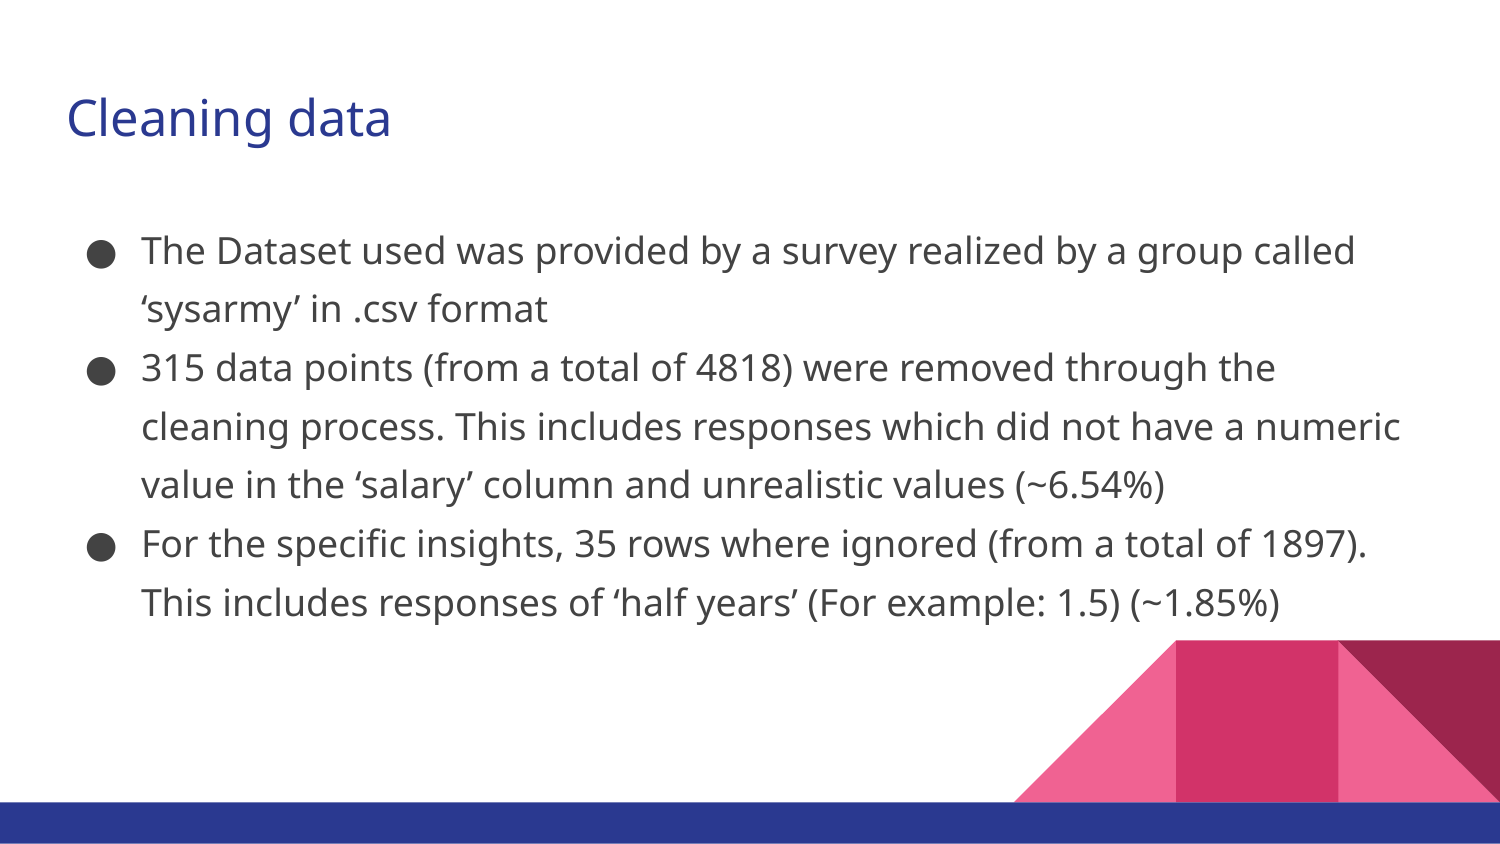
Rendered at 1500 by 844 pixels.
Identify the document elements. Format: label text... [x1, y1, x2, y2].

title Cleaning data [51, 67, 1449, 167]
list The Dataset used was provided by a survey realized by a group called ‘sysarmy’ in .csv format 315 data points (from a total of 4818) were removed through the cleaning process. This includes responses which did not have a numeric value in the ‘salary’ column and unrealistic values (~6.54%) For the specific insights, 35 rows where ignored (from a total of 1897). This includes responses of ‘half years’ (For example: 1.5) (~1.85%) [51, 201, 1449, 750]
